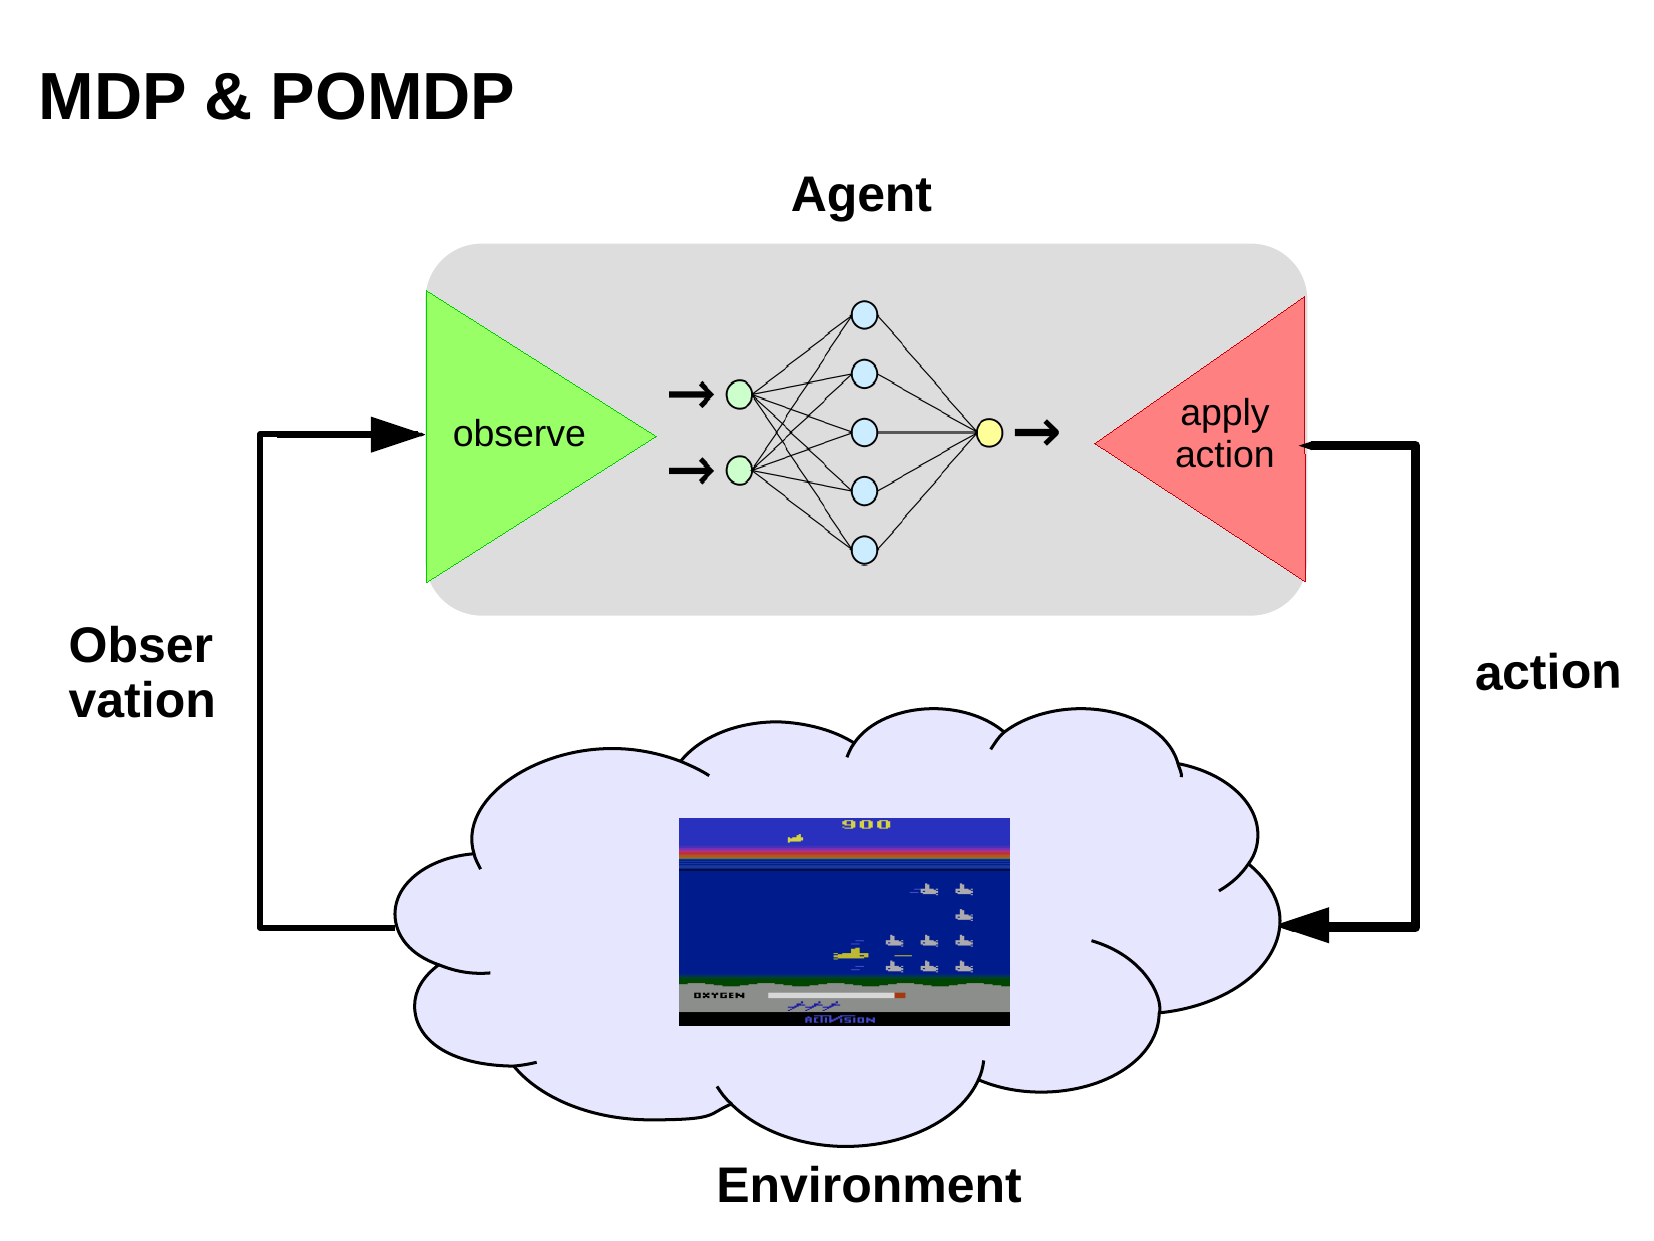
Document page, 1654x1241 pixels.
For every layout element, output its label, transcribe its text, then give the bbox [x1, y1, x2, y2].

text_box Environment [692, 1141, 1143, 1231]
text_box MDP & POMDP [15, 42, 540, 286]
picture [679, 978, 1010, 1026]
text_box action [1450, 625, 1654, 718]
text_box [394, 708, 1281, 1141]
text_box Agent [685, 150, 1039, 240]
picture [679, 818, 1010, 975]
text_box apply action [1151, 375, 1299, 493]
text_box Observation [45, 600, 241, 746]
text_box [416, 234, 1317, 625]
text_box observe [404, 396, 635, 472]
picture [669, 300, 1059, 566]
